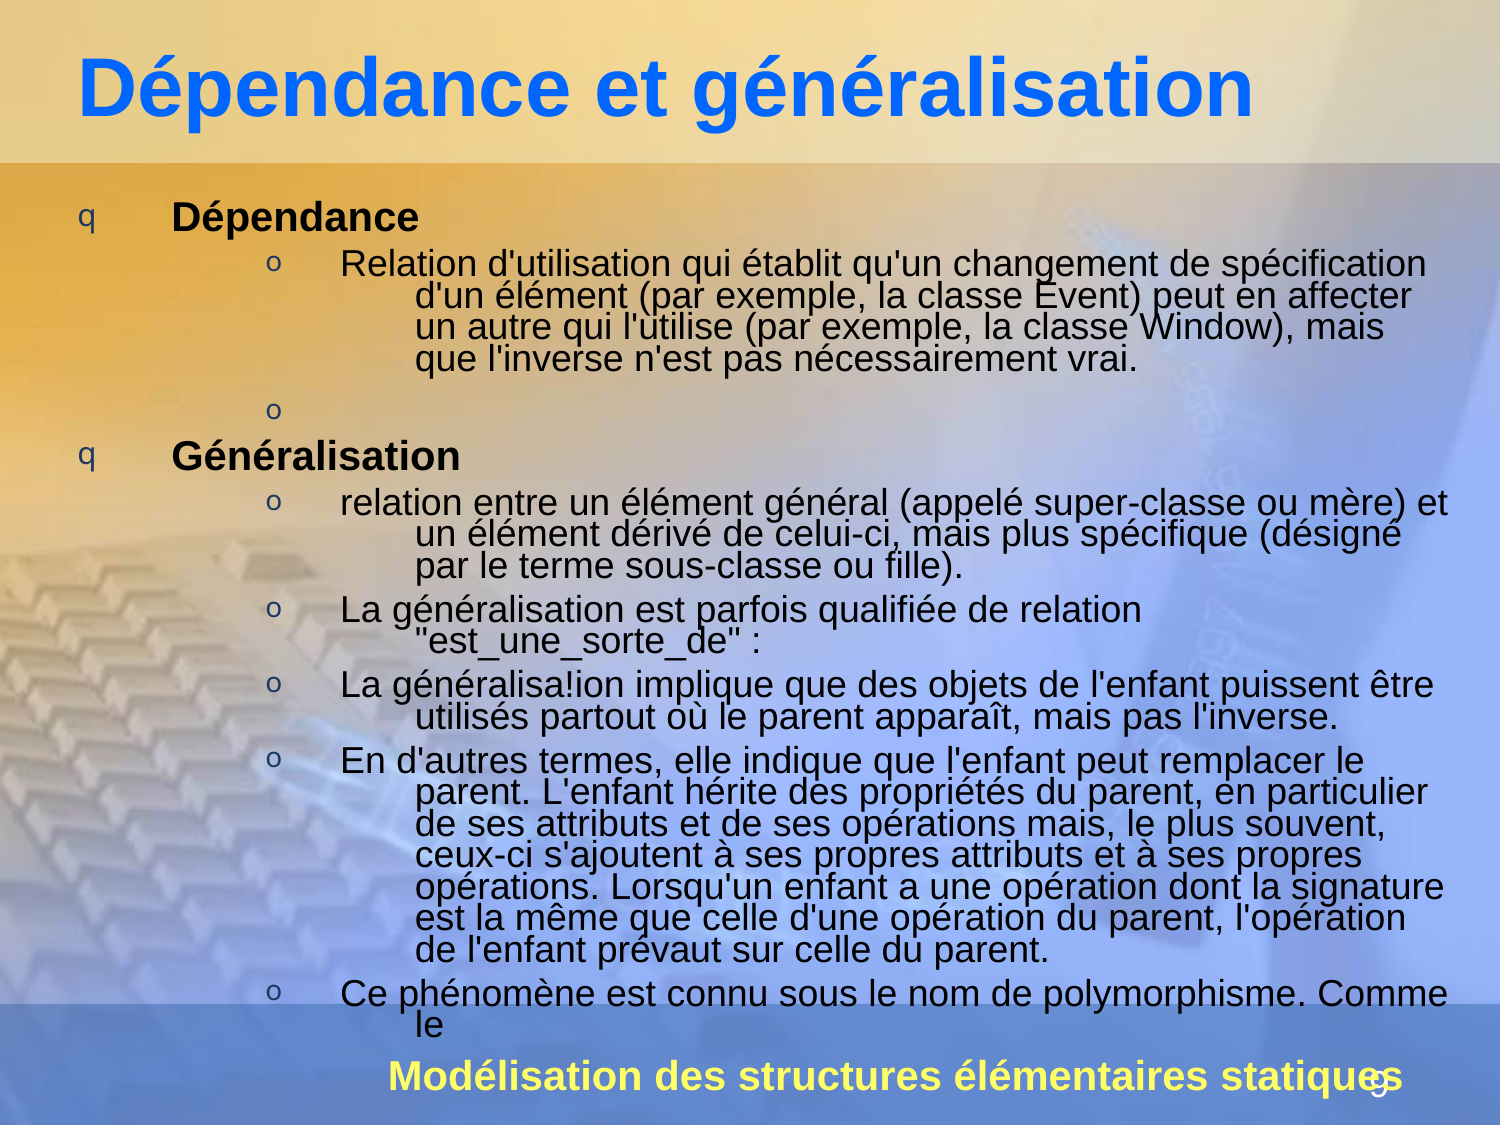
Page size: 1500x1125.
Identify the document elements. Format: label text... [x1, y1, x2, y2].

list Dépendance Relation d'utilisation qui établit qu'un changement de spécification d'un élément (par exemple, la classe Event) peut en affecter un autre qui l'utilise (par exemple, la classe Window), mais que l'inverse n'est pas nécessairement vrai. Généralisation relation entre un élément général (appelé super-classe ou mère) et un élément dérivé de celui-ci, mais plus spécifique (désigné par le terme sous-classe ou fille). La généralisation est parfois qualifiée de relation "est_une_sorte_de" : La généralisa!ion implique que des objets de l'enfant puissent être utilisés partout où le parent apparaît, mais pas l'inverse. En d'autres termes, elle indique que l'enfant peut remplacer le parent. L'enfant hérite des propriétés du parent, en particulier de ses attributs et de ses opérations mais, le plus souvent, ceux-ci s'ajoutent à ses propres attributs et à ses propres opérations. Lorsqu'un enfant a une opération dont la signature est la même que celle d'une opération du parent, l'opération de l'enfant prévaut sur celle du parent. Ce phénomène est connu sous le nom de polymorphisme. Comme le [62, 196, 1470, 959]
title Dépendance et généralisation [62, 37, 1469, 143]
text_box Modélisation des structures élémentaires statiques [388, 1049, 1404, 1099]
